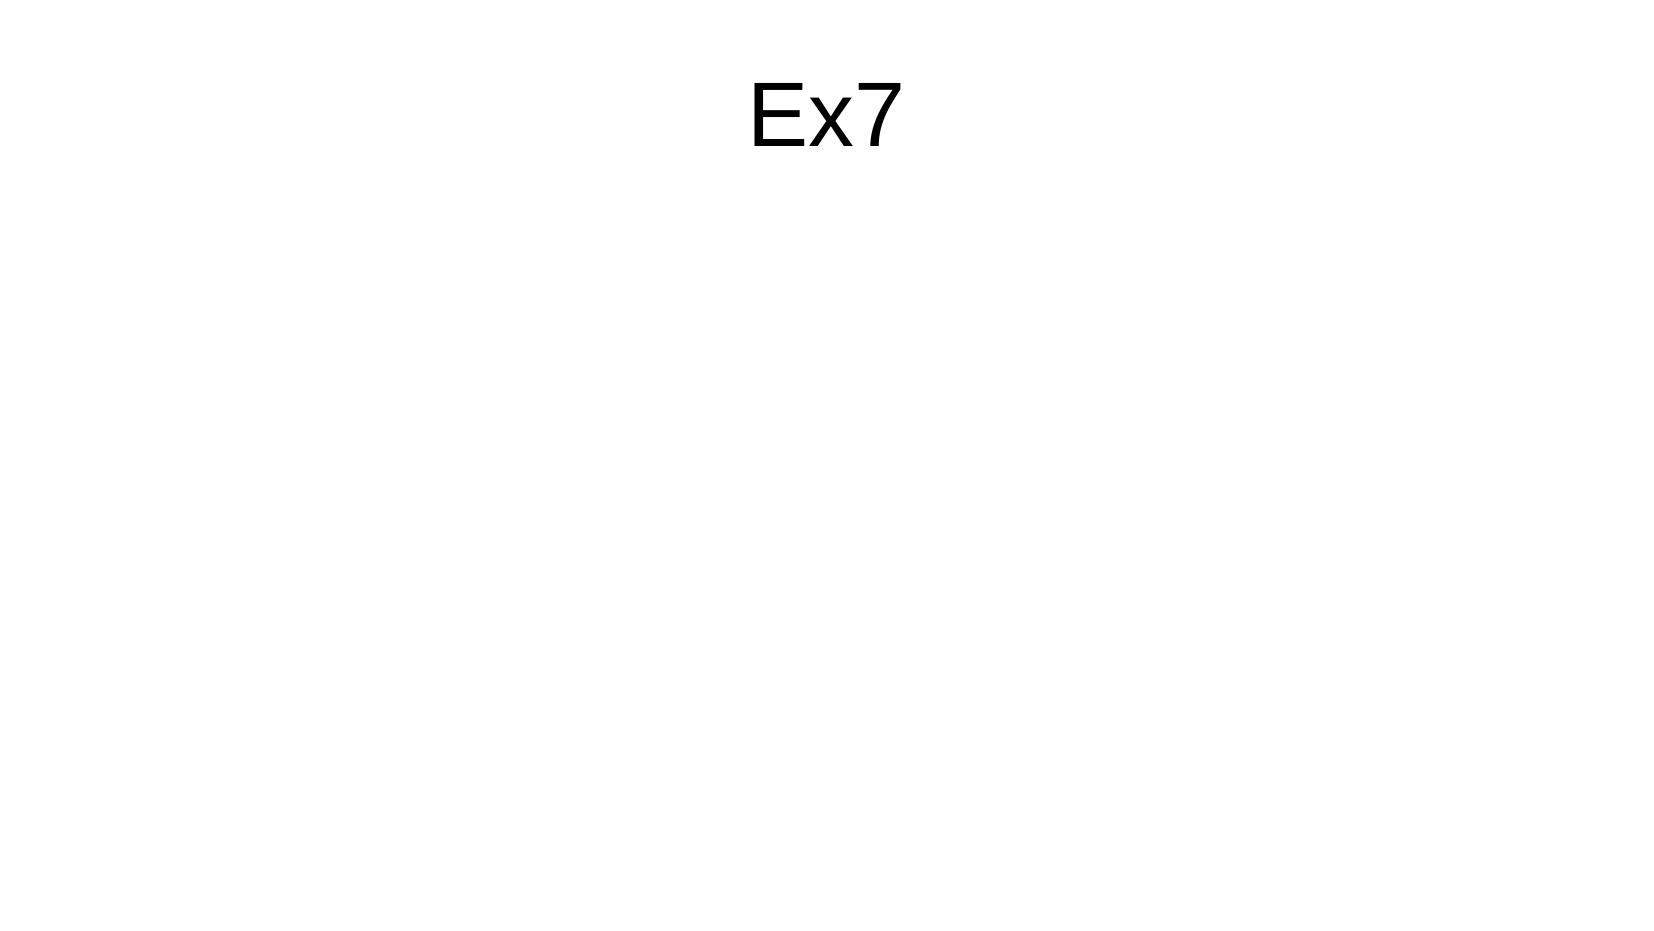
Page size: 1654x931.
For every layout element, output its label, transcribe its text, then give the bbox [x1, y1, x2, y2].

title Ex7 [82, 37, 1571, 193]
